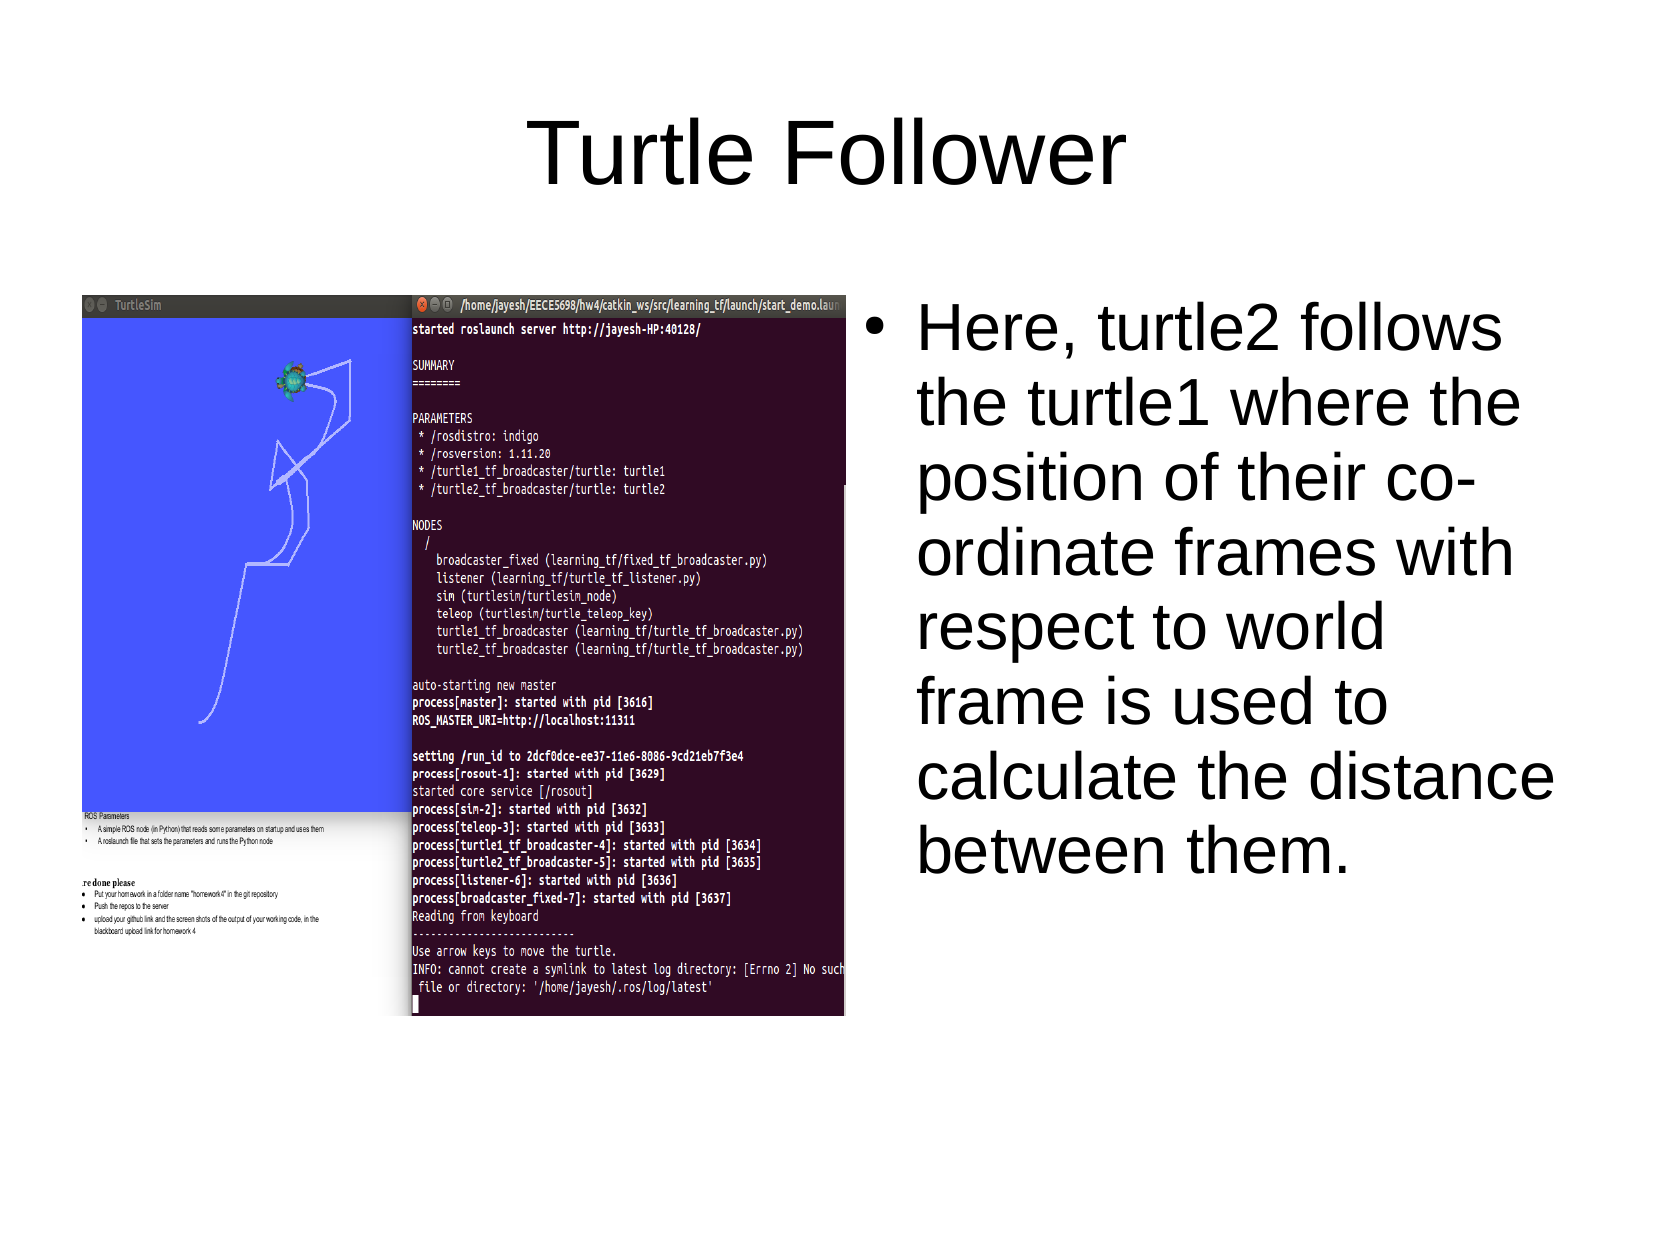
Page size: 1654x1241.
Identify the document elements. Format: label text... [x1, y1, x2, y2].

title Turtle Follower [82, 49, 1571, 257]
picture [82, 295, 846, 1016]
list Here, turtle2 follows the turtle1 where the position of their co-ordinate frames with respect to world frame is used to calculate the distance between them. [845, 290, 1572, 1010]
